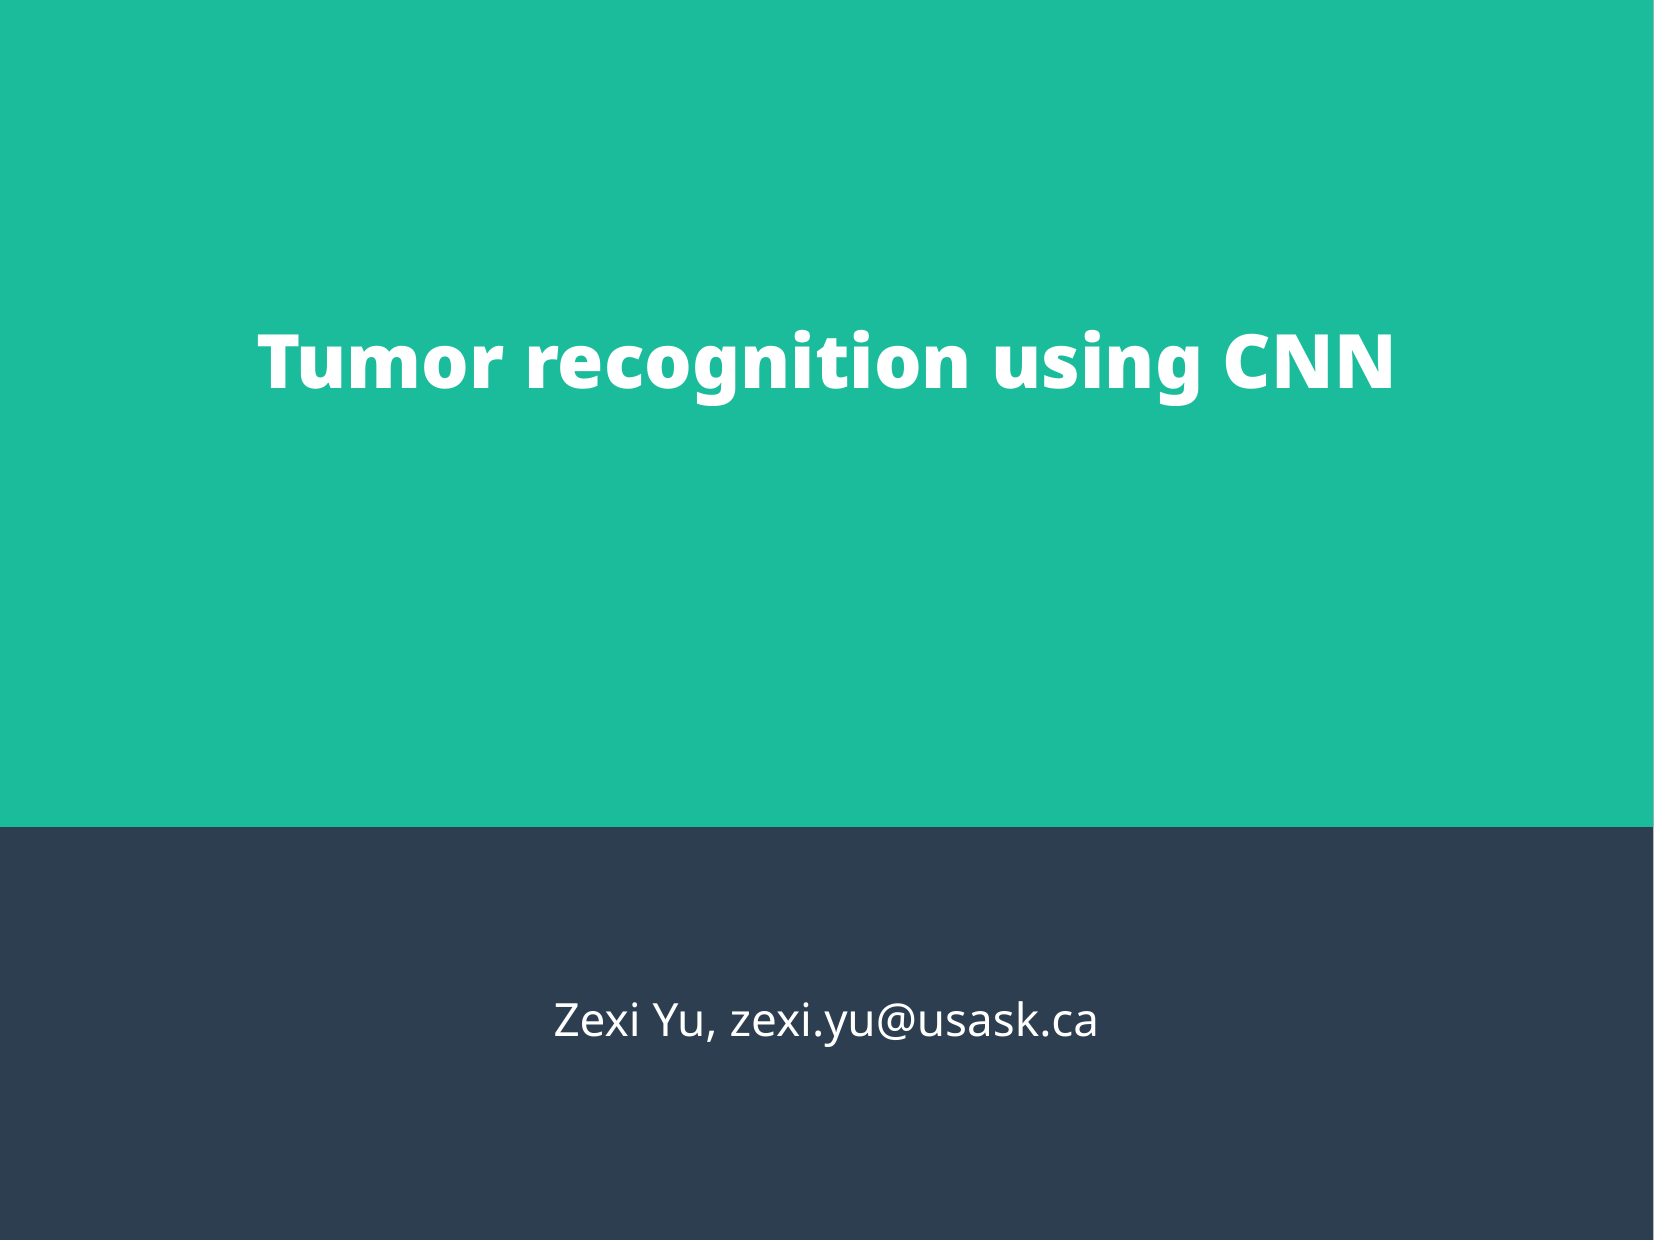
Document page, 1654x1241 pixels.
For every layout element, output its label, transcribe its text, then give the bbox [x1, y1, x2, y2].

subtitle Zexi Yu, zexi.yu@usask.ca [59, 856, 1595, 1182]
title Tumor recognition using CNN [59, 224, 1595, 443]
